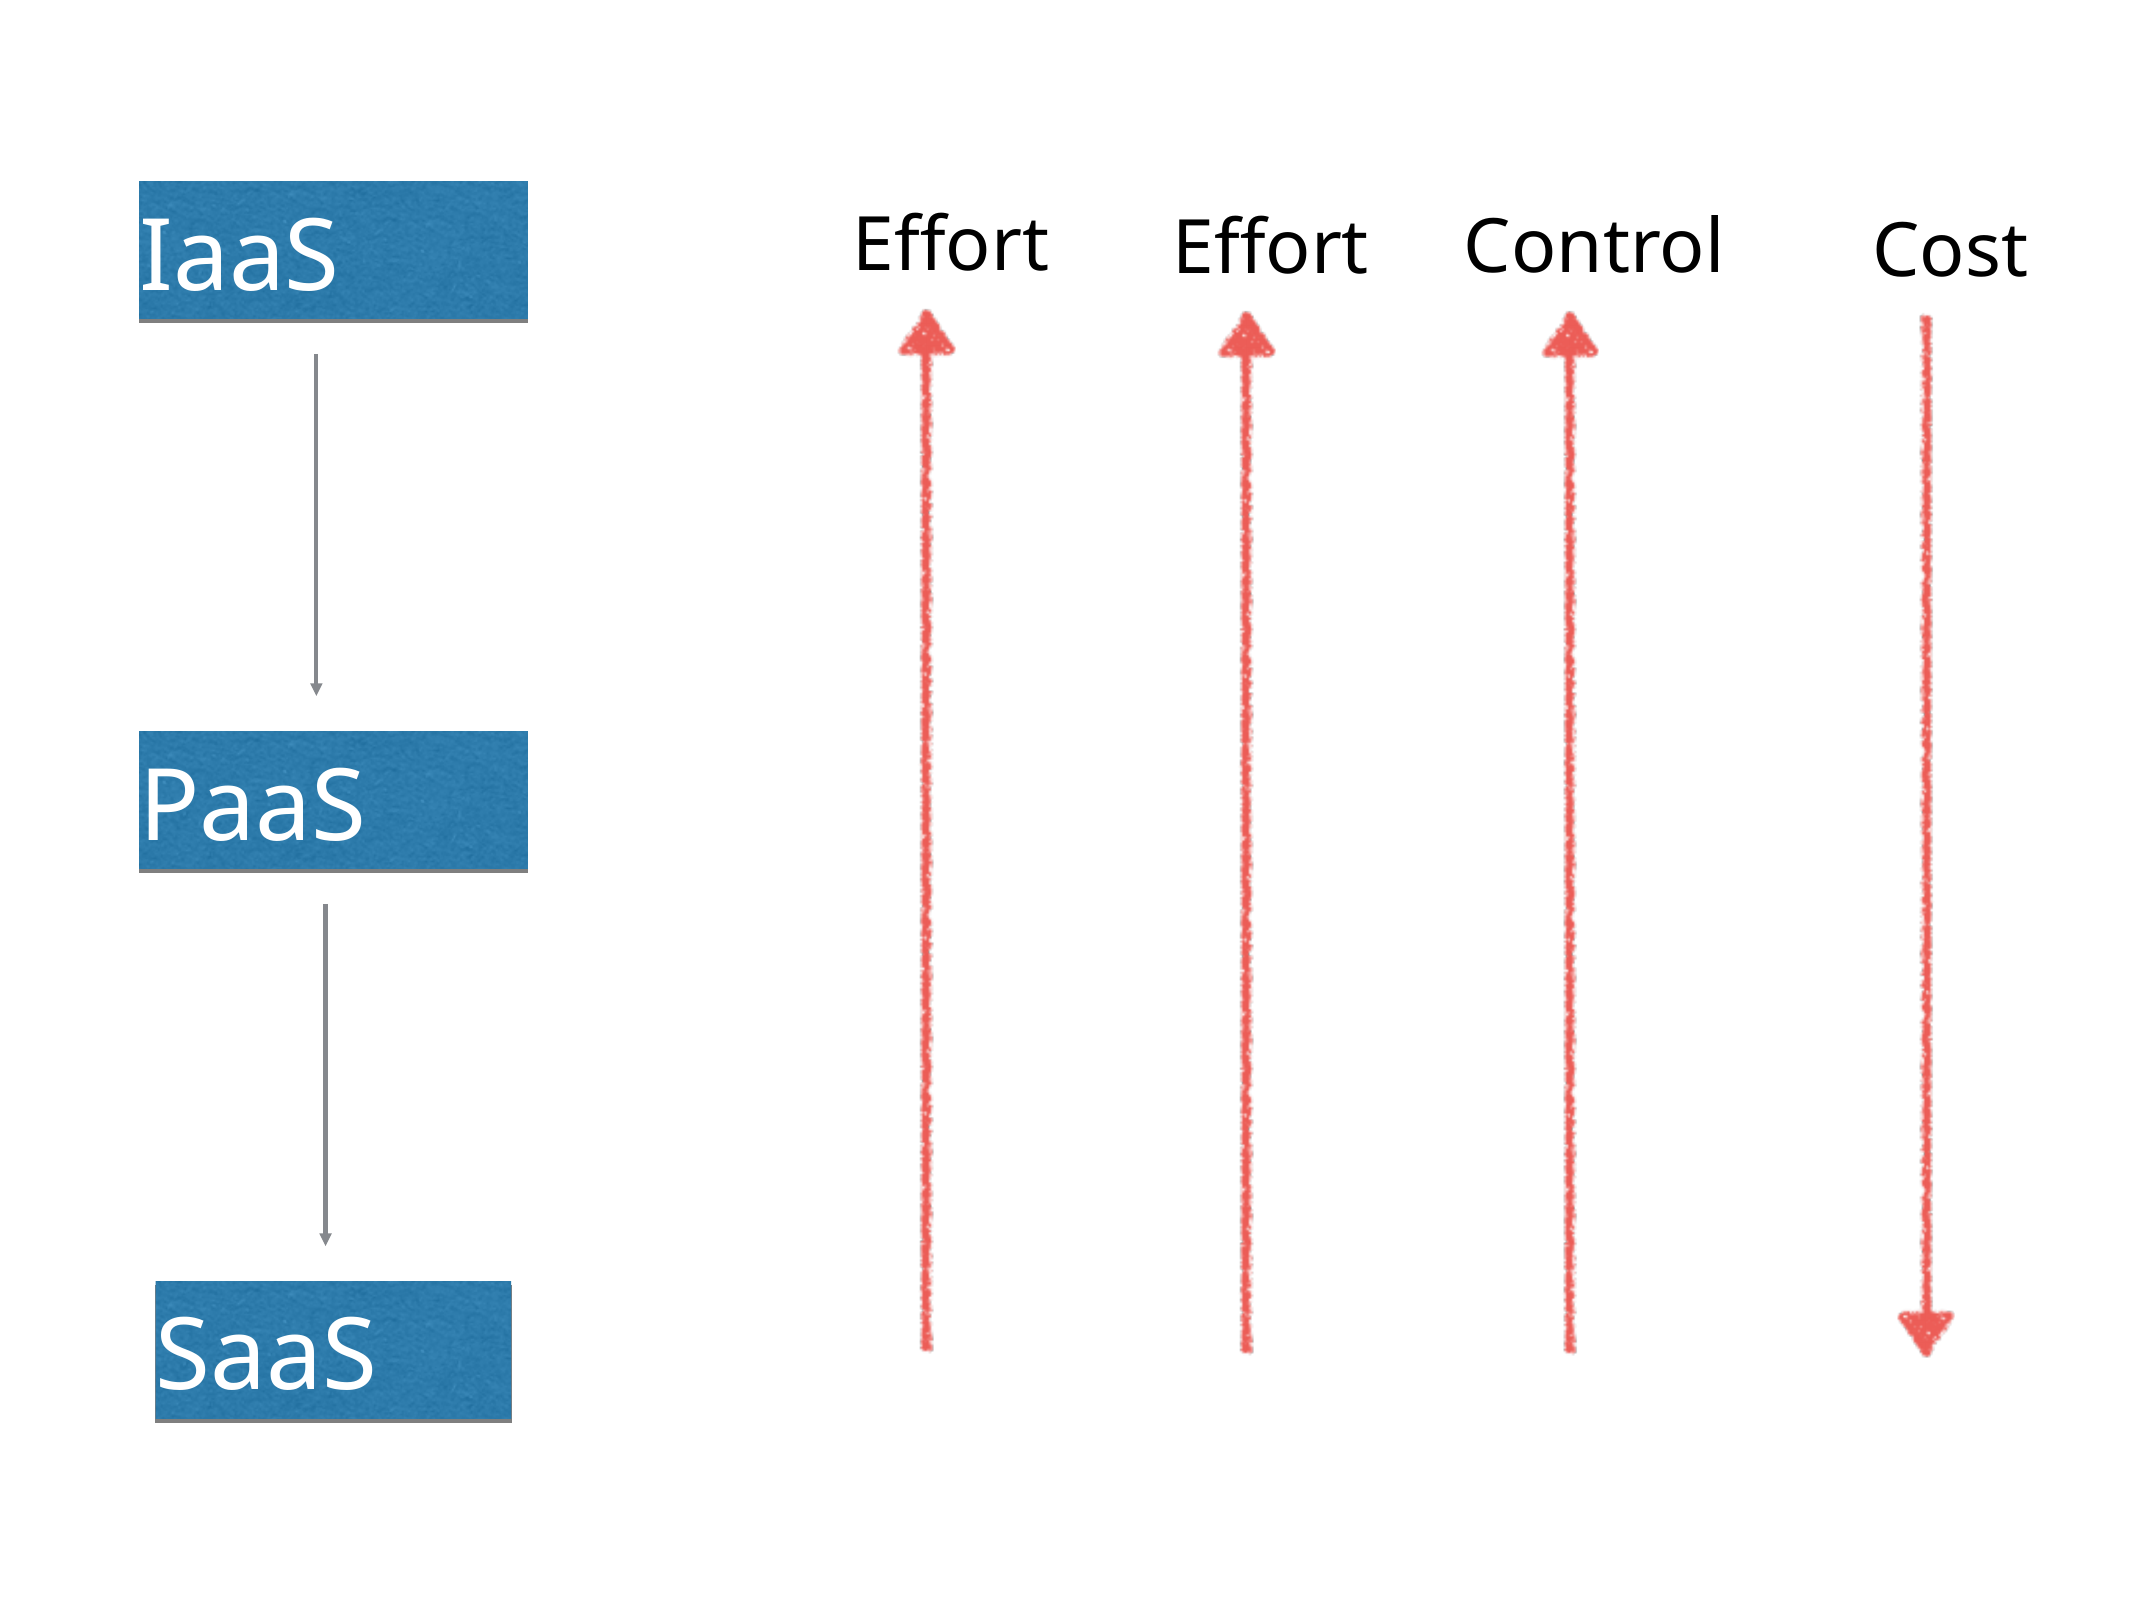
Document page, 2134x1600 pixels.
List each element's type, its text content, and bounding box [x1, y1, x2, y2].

text_box SaaS [155, 1281, 512, 1419]
text_box IaaS [139, 181, 528, 319]
text_box PaaS [139, 731, 528, 869]
text_box Effort [1164, 189, 1378, 297]
text_box Cost [1863, 193, 2037, 301]
picture [1541, 303, 1599, 1361]
picture [1897, 307, 1955, 1365]
text_box Control [1455, 189, 1734, 297]
text_box Effort [844, 187, 1058, 294]
picture [897, 301, 956, 1359]
picture [1217, 303, 1276, 1361]
